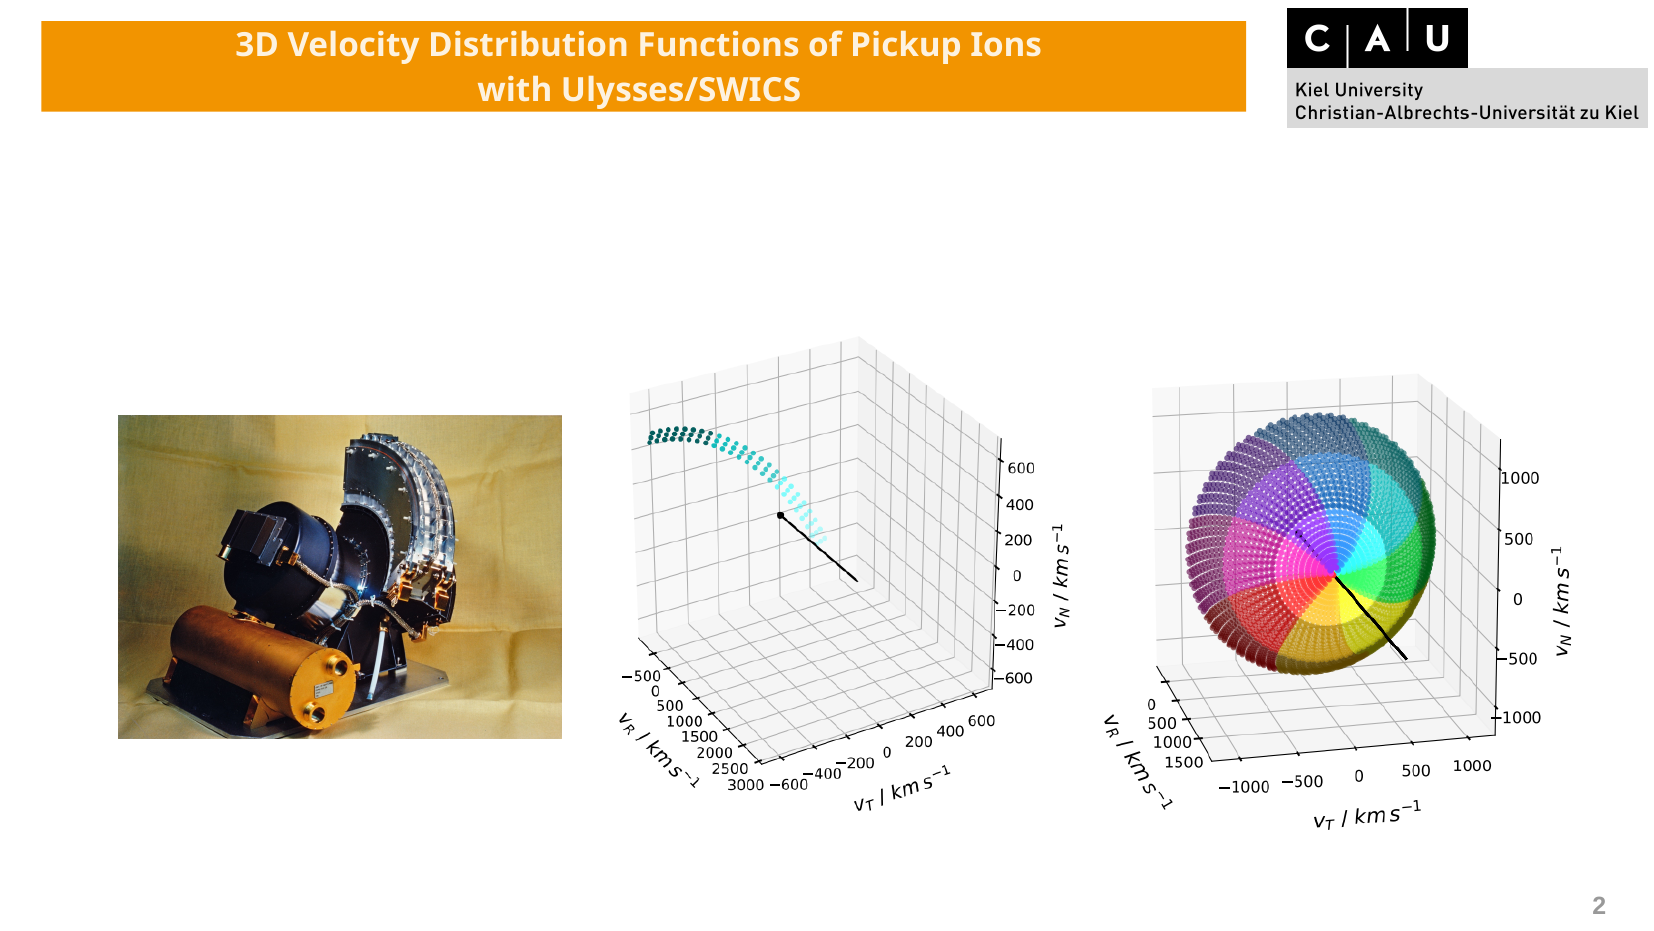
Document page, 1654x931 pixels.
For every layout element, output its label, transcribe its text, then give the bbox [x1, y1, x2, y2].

list [41, 147, 1625, 845]
title 3D Velocity Distribution Functions of Pickup Ions with Ulysses/SWICS [41, 23, 1247, 110]
picture [570, 295, 1619, 852]
picture [118, 415, 562, 739]
picture [1287, 8, 1648, 128]
